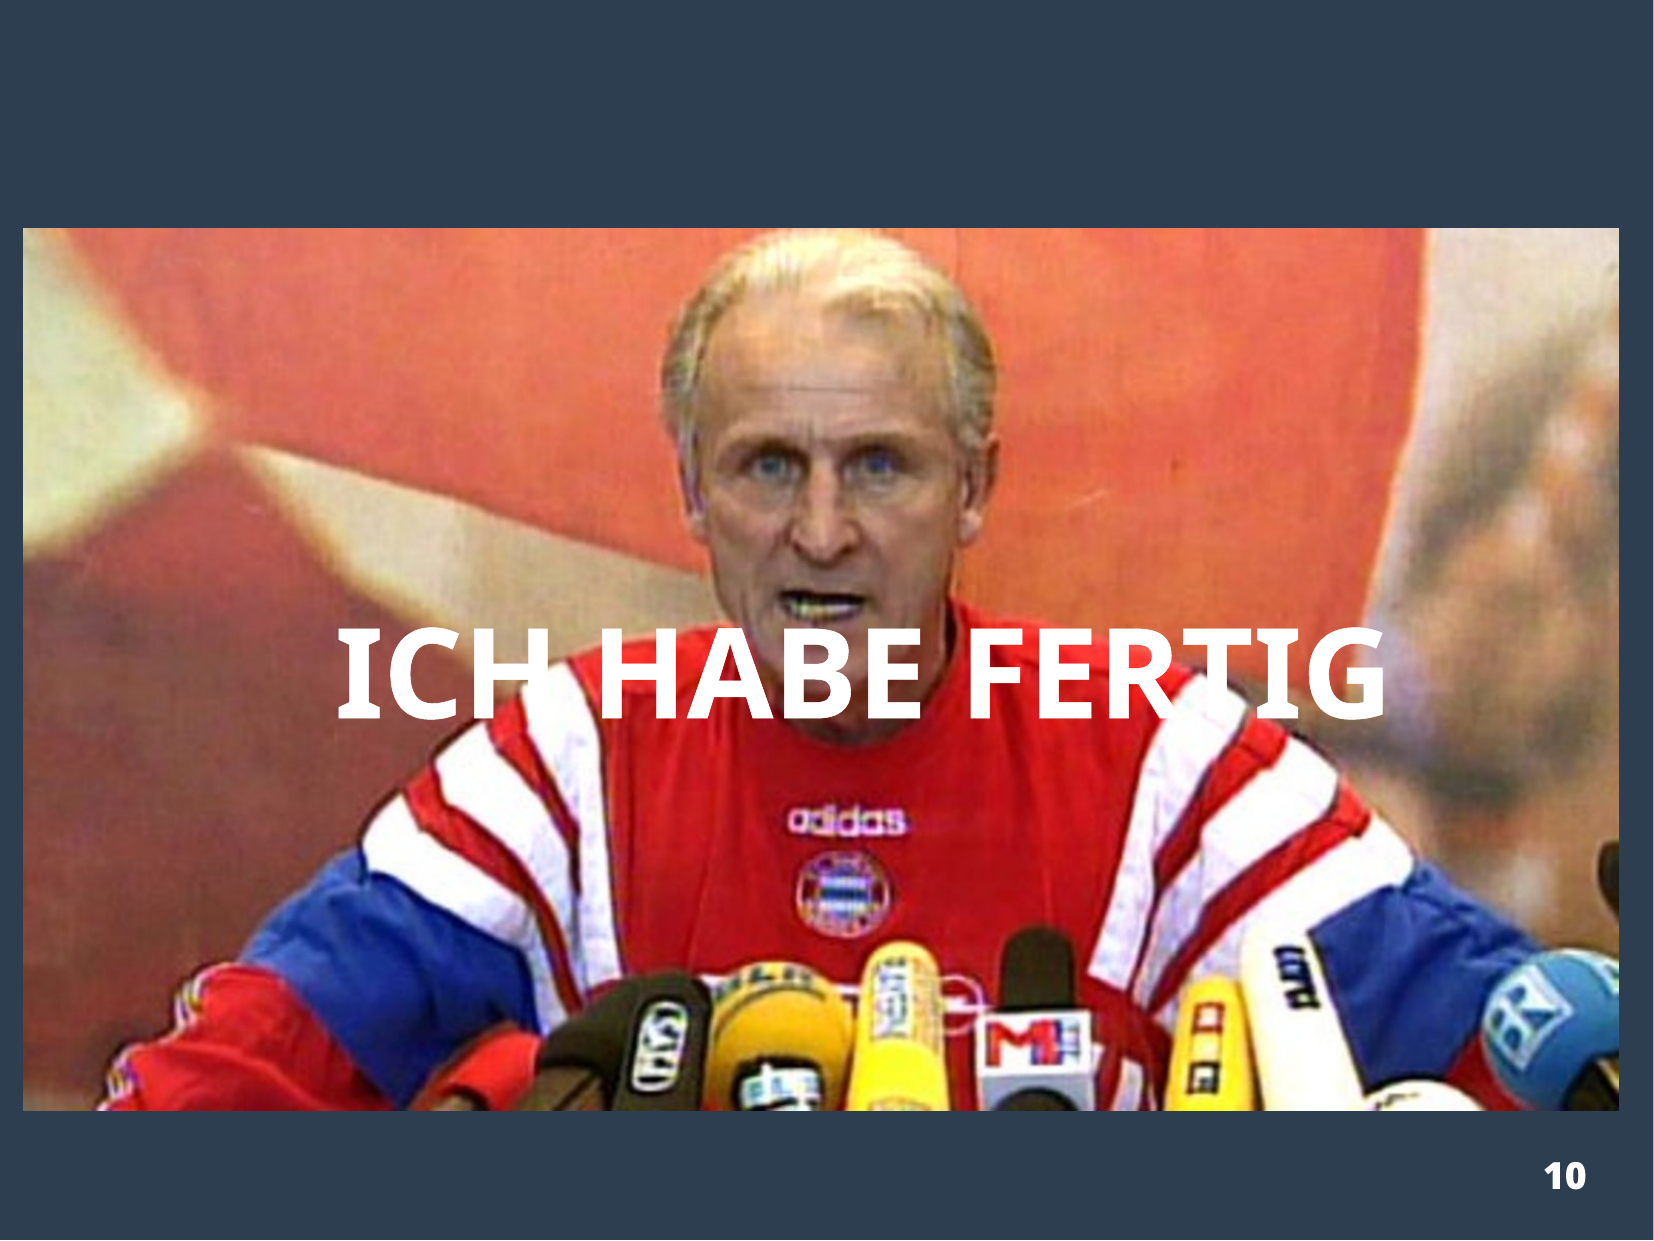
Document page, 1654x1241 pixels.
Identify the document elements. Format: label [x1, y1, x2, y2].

picture [23, 228, 1619, 1111]
